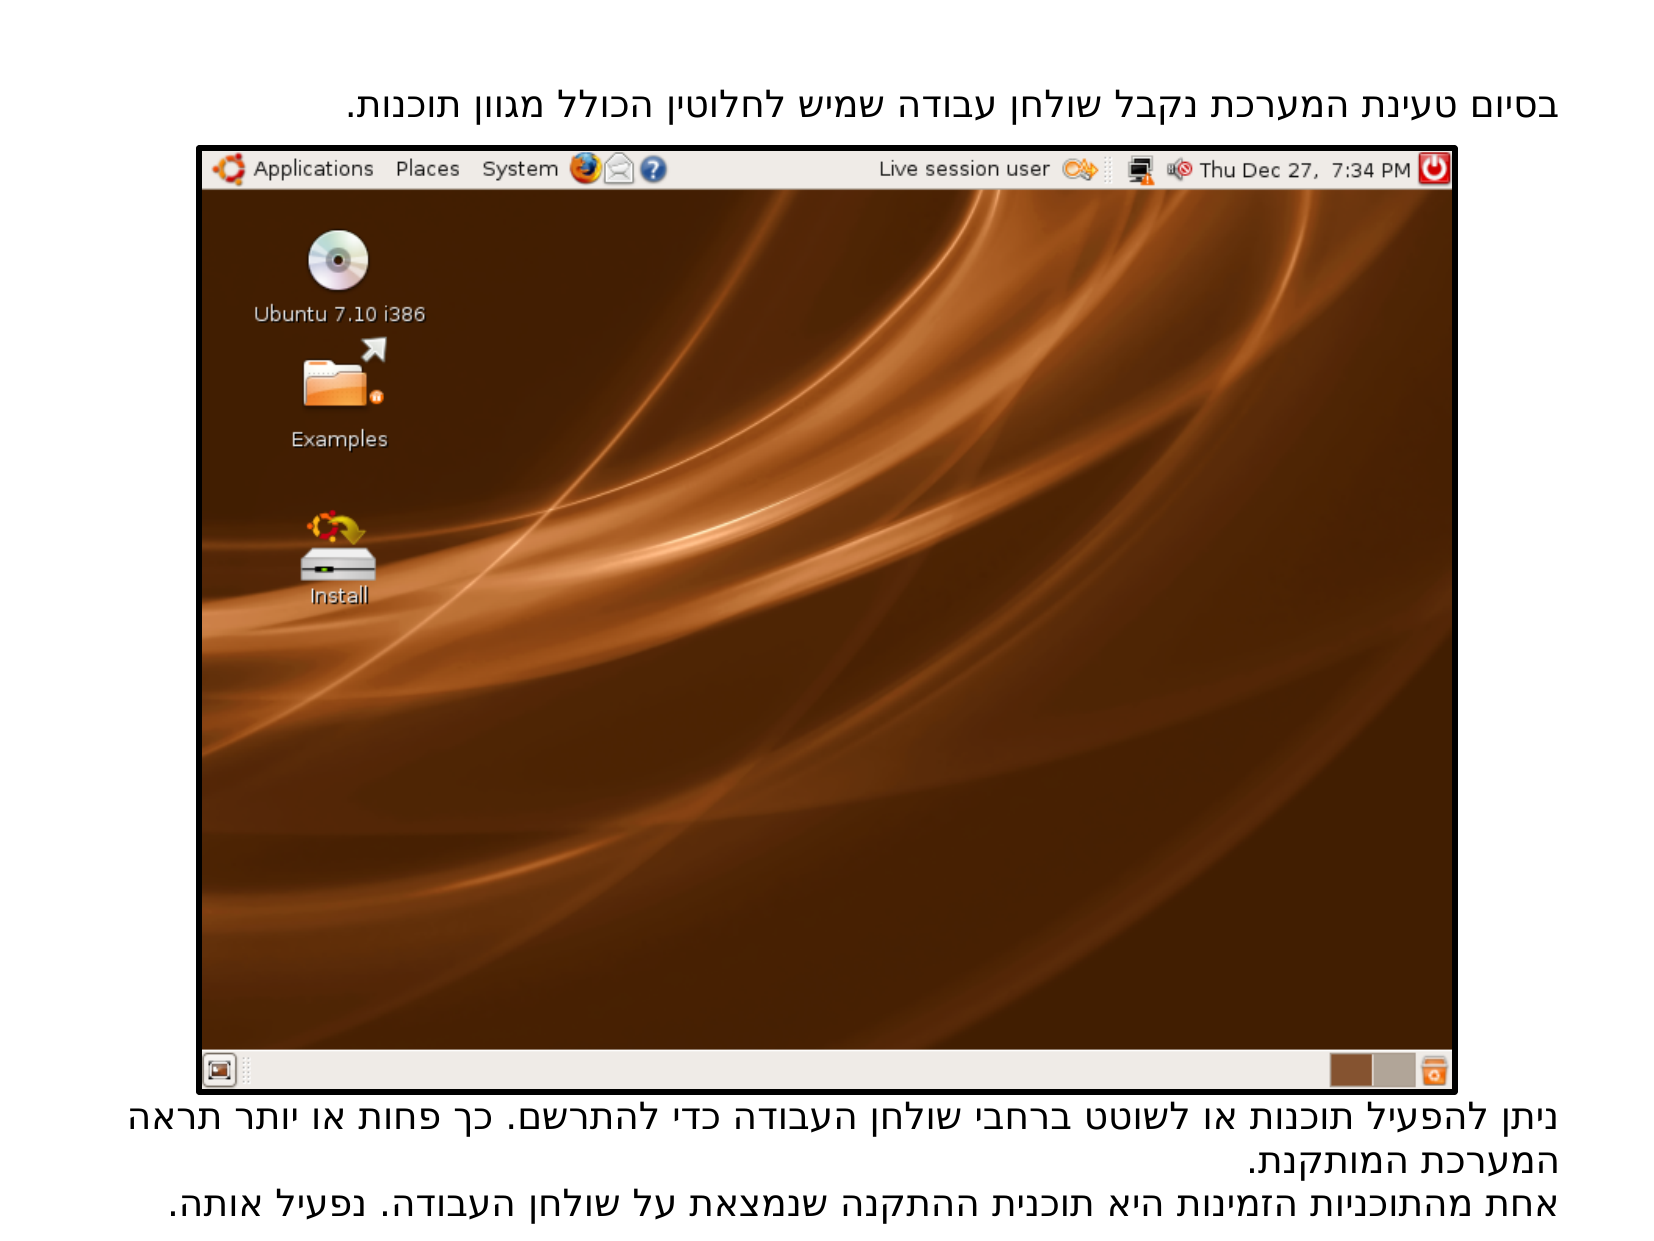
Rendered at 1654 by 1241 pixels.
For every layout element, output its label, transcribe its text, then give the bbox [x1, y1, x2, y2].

text_box ניתן להפעיל תוכנות או לשוטט ברחבי שולחן העבודה כדי להתרשם. כך פחות או יותר תראה המערכת המותקנת. אחת מהתוכניות הזמינות היא תוכנית ההתקנה שנמצאת על שולחן העבודה. נפעיל אותה. [75, 1087, 1576, 1241]
picture [201, 151, 1452, 1089]
text_box בסיום טעינת המערכת נקבל שולחן עבודה שמיש לחלוטין הכולל מגוון תוכנות. [225, 75, 1576, 136]
